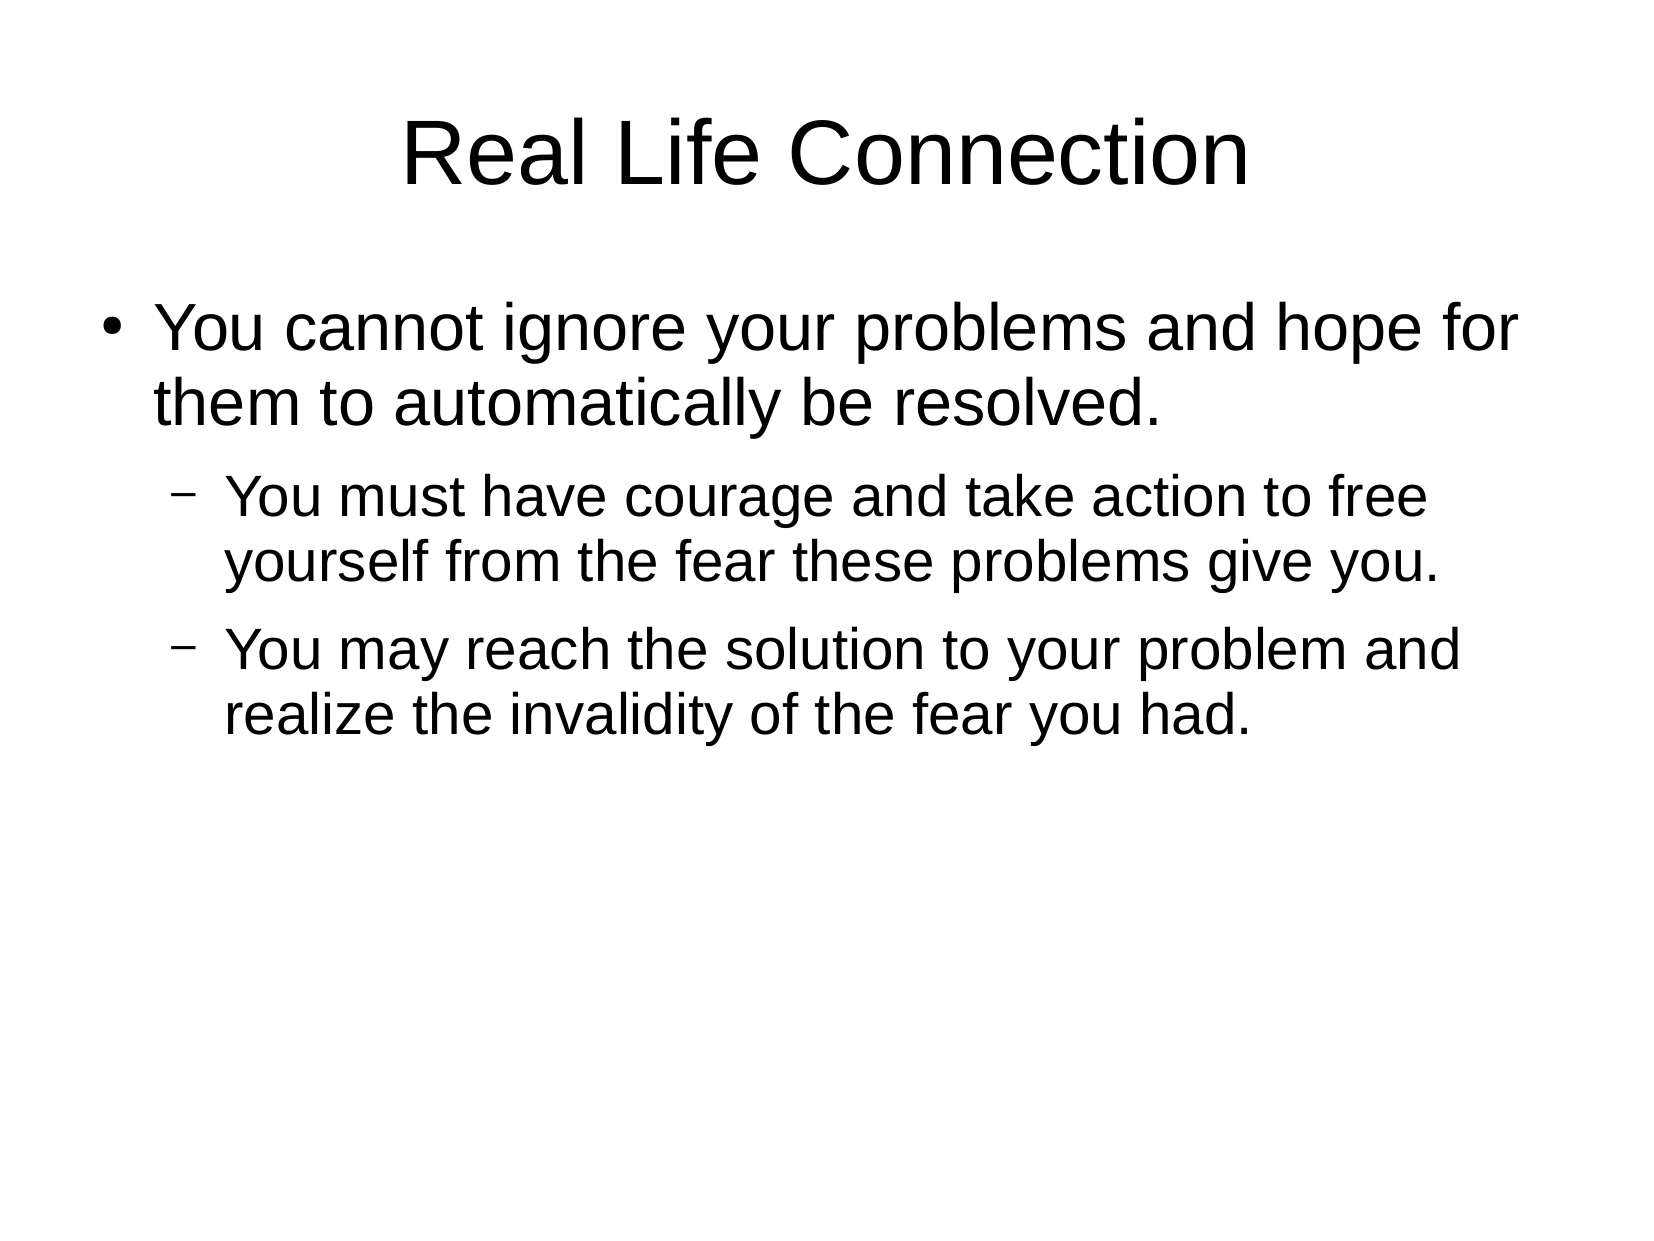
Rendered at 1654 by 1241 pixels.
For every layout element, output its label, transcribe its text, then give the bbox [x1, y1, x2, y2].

list You cannot ignore your problems and hope for them to automatically be resolved. You must have courage and take action to free yourself from the fear these problems give you. You may reach the solution to your problem and realize the invalidity of the fear you had. [82, 290, 1571, 1010]
title Real Life Connection [82, 49, 1571, 257]
